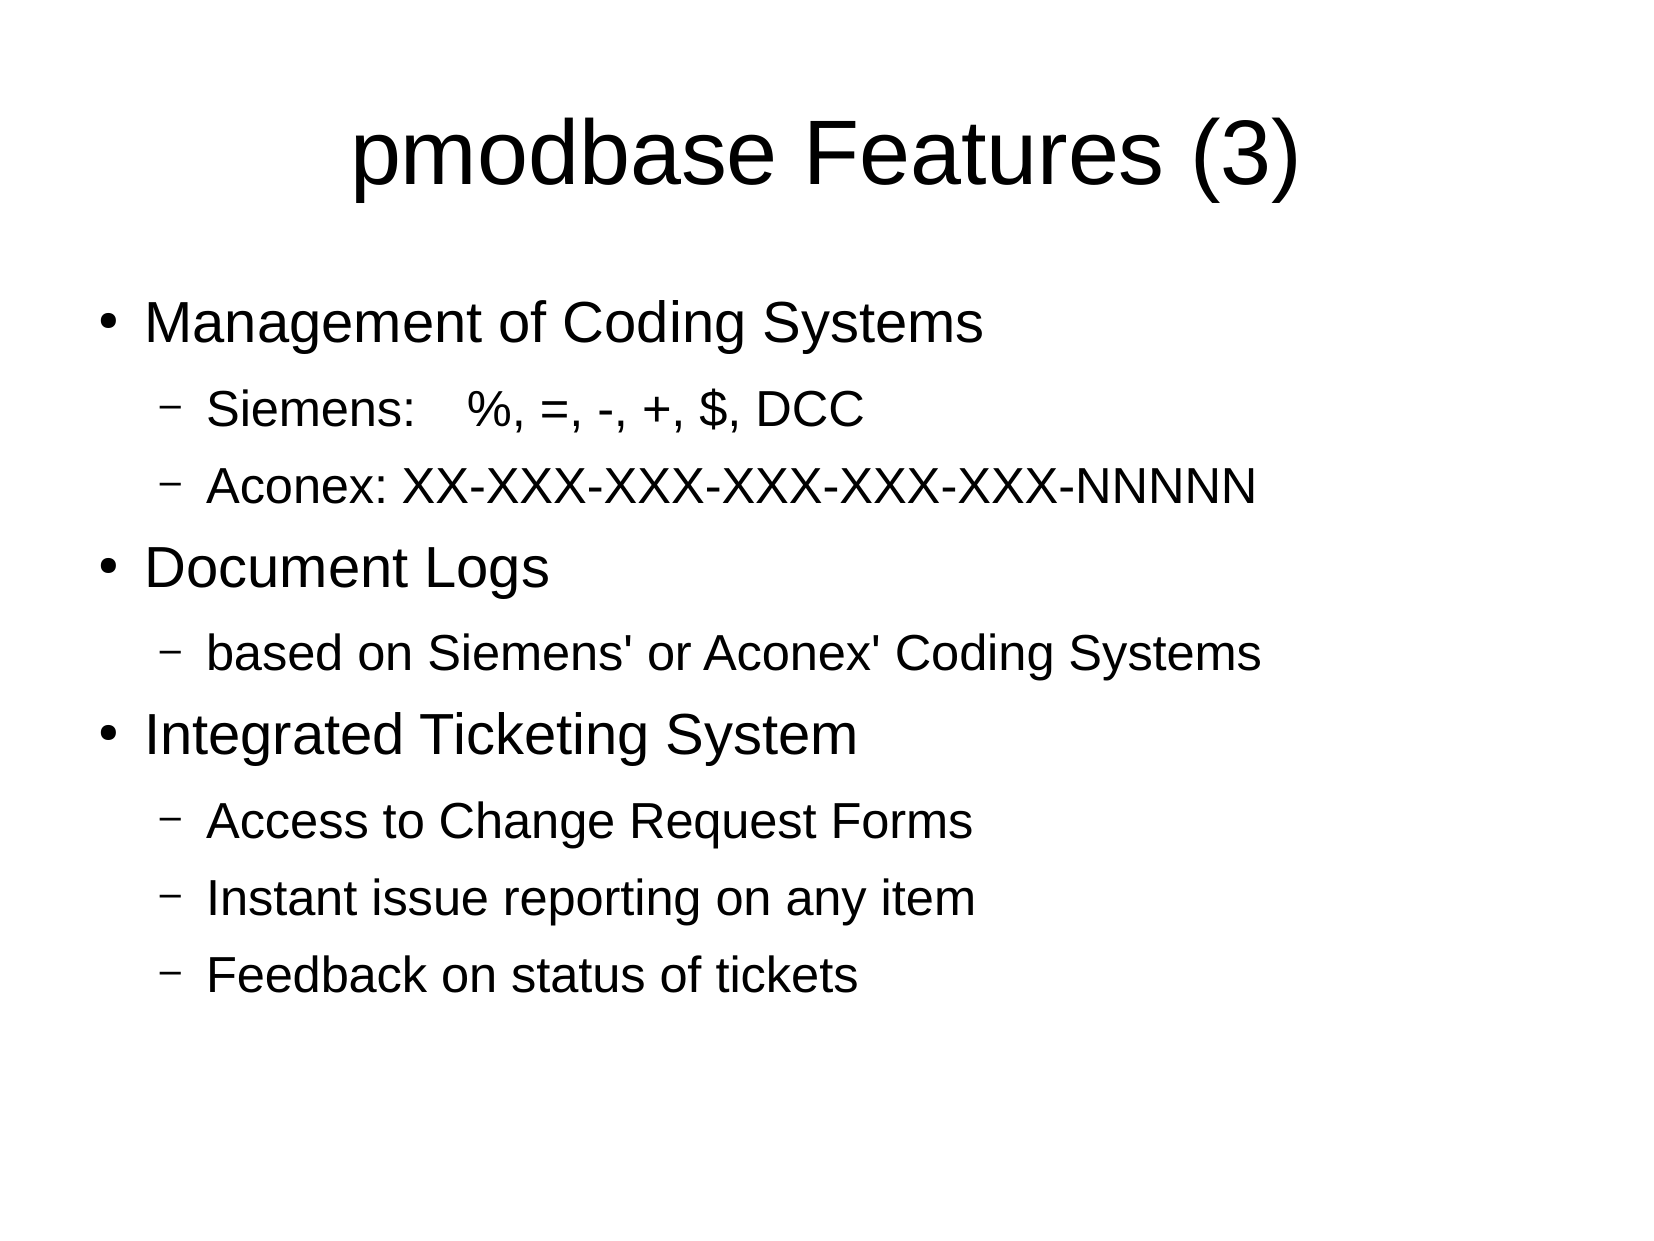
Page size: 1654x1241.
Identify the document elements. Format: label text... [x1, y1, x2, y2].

title pmodbase Features (3) [82, 49, 1571, 257]
list Management of Coding Systems Siemens: %, =, -, +, $, DCC Aconex: XX-XXX-XXX-XXX-XXX-XXX-NNNNN Document Logs based on Siemens' or Aconex' Coding Systems Integrated Ticketing System Access to Change Request Forms Instant issue reporting on any item Feedback on status of tickets [82, 290, 1571, 1010]
